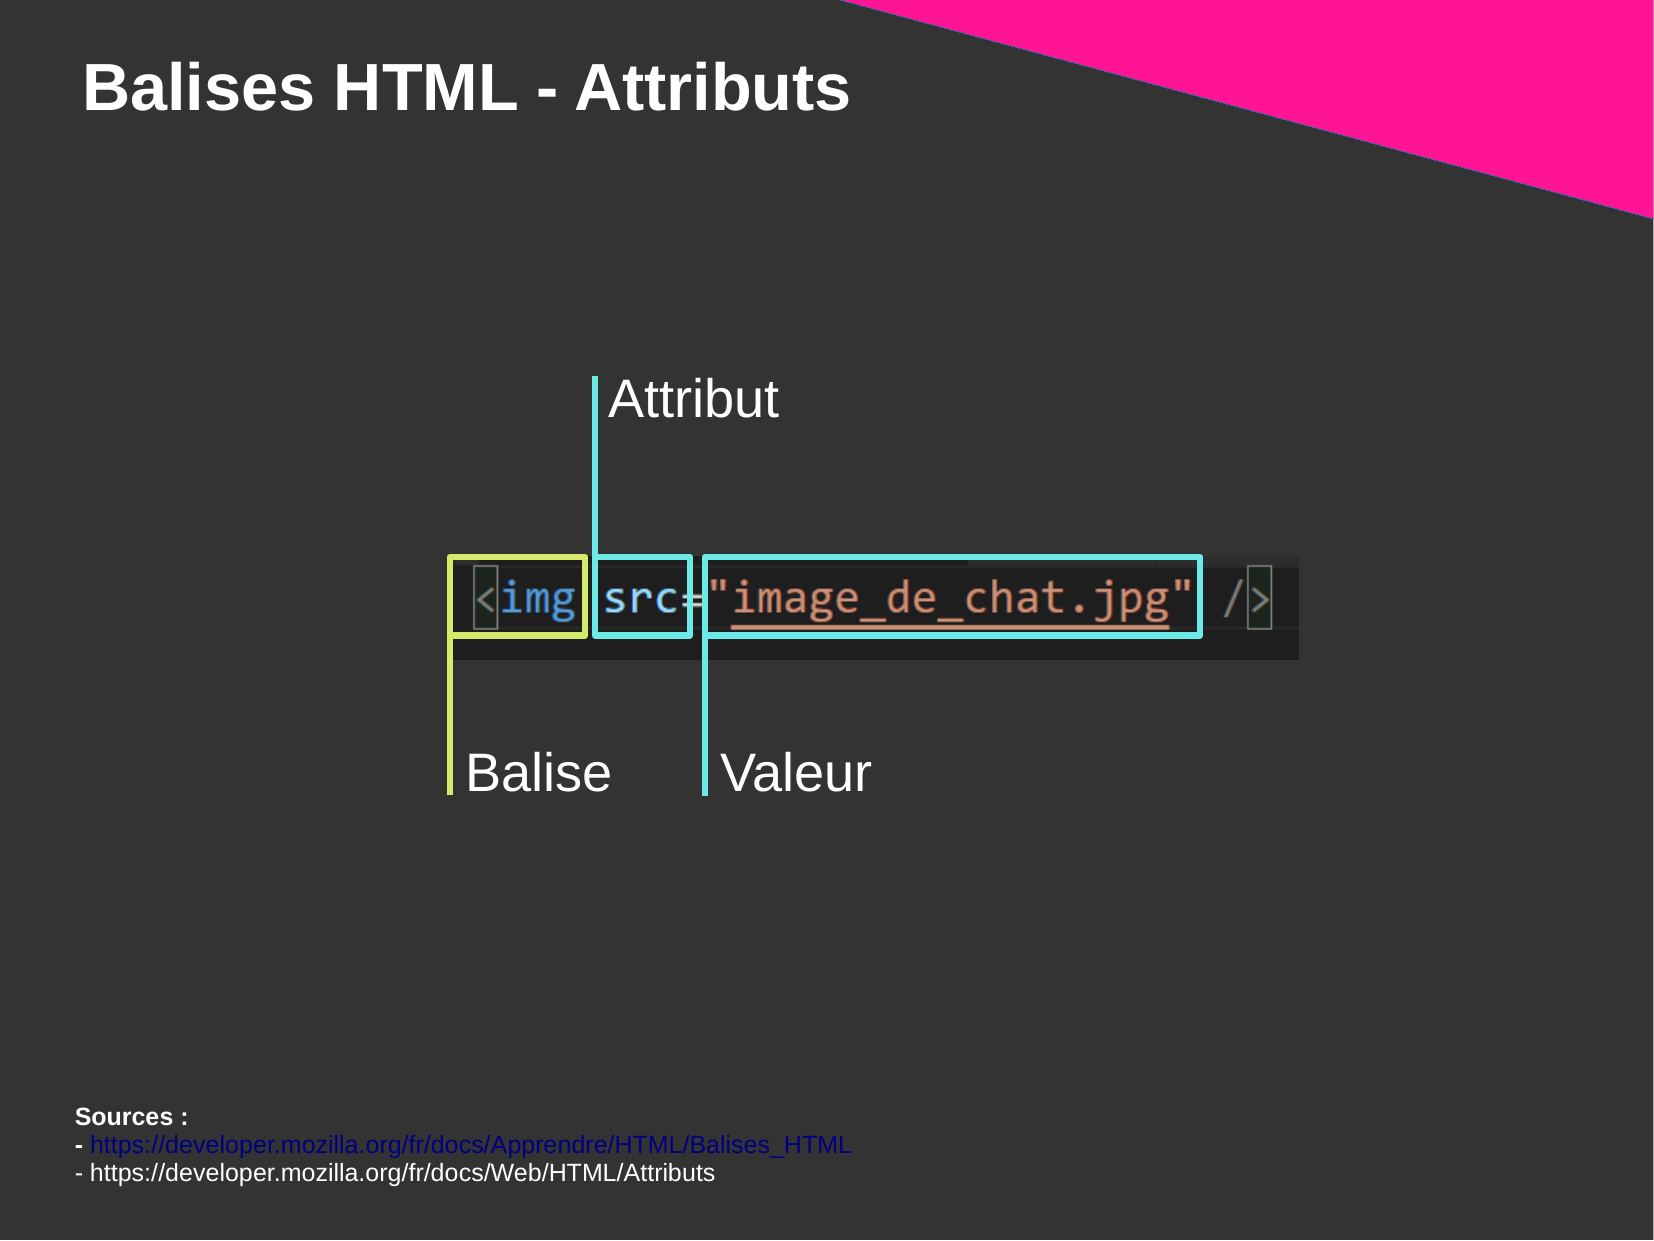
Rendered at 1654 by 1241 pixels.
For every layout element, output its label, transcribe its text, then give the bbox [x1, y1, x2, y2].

picture [598, 560, 687, 632]
picture [708, 556, 1299, 661]
title Valeur [720, 742, 1141, 826]
picture [708, 560, 1197, 632]
picture [453, 556, 702, 661]
picture [453, 560, 582, 632]
title Balises HTML - Attributs [82, 49, 1405, 153]
text_box Sources : - https://developer.mozilla.org/fr/docs/Apprendre/HTML/Balises_HTML - https://developer.mozilla.org/fr/docs/Web/HTML/Attributs [60, 1095, 1546, 1208]
title Attribut [608, 368, 1029, 451]
title Balise [465, 742, 720, 826]
text_box [840, 0, 1654, 219]
